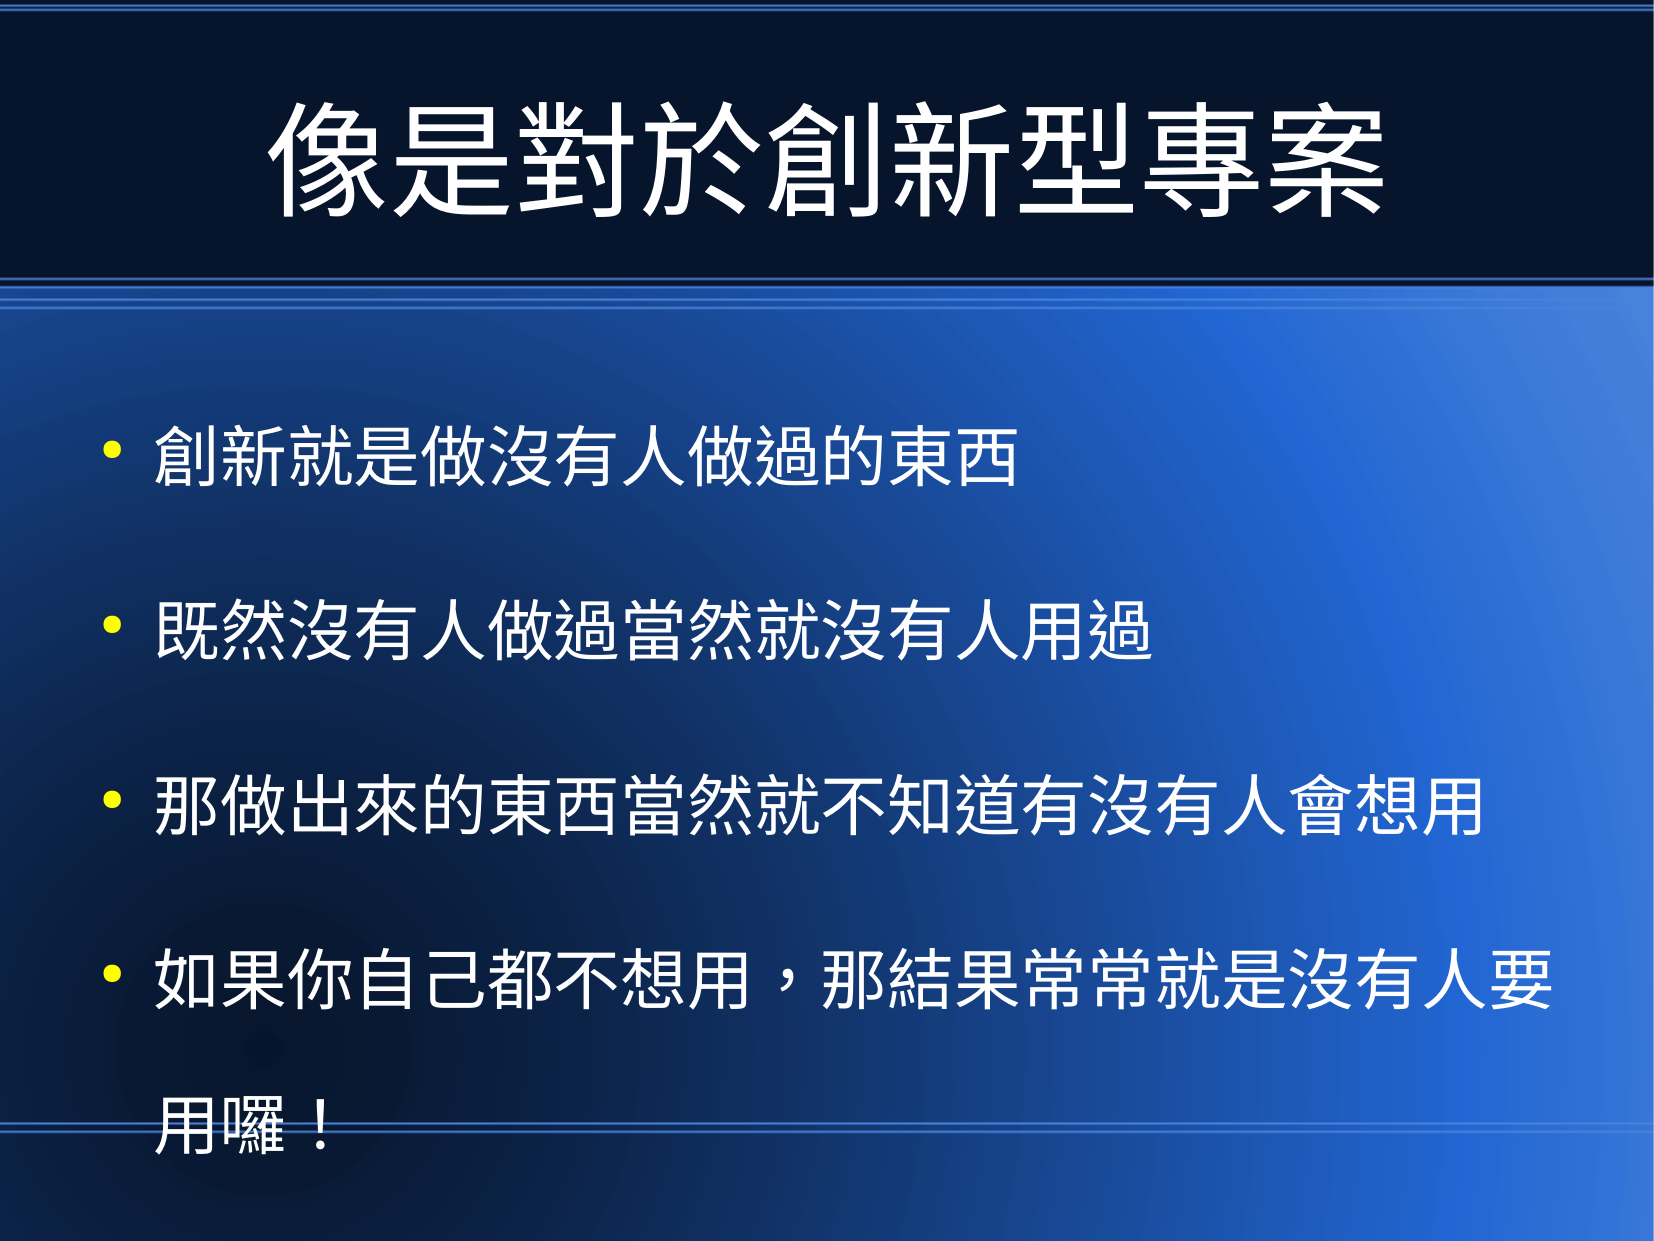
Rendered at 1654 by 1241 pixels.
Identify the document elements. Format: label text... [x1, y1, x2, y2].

title 像是對於創新型專案 [82, 49, 1571, 257]
list 創新就是做沒有人做過的東西 既然沒有人做過當然就沒有人用過 那做出來的東西當然就不知道有沒有人會想用 如果你自己都不想用，那結果常常就是沒有人要用囉！ [82, 355, 1571, 1241]
picture [0, 0, 1654, 1241]
